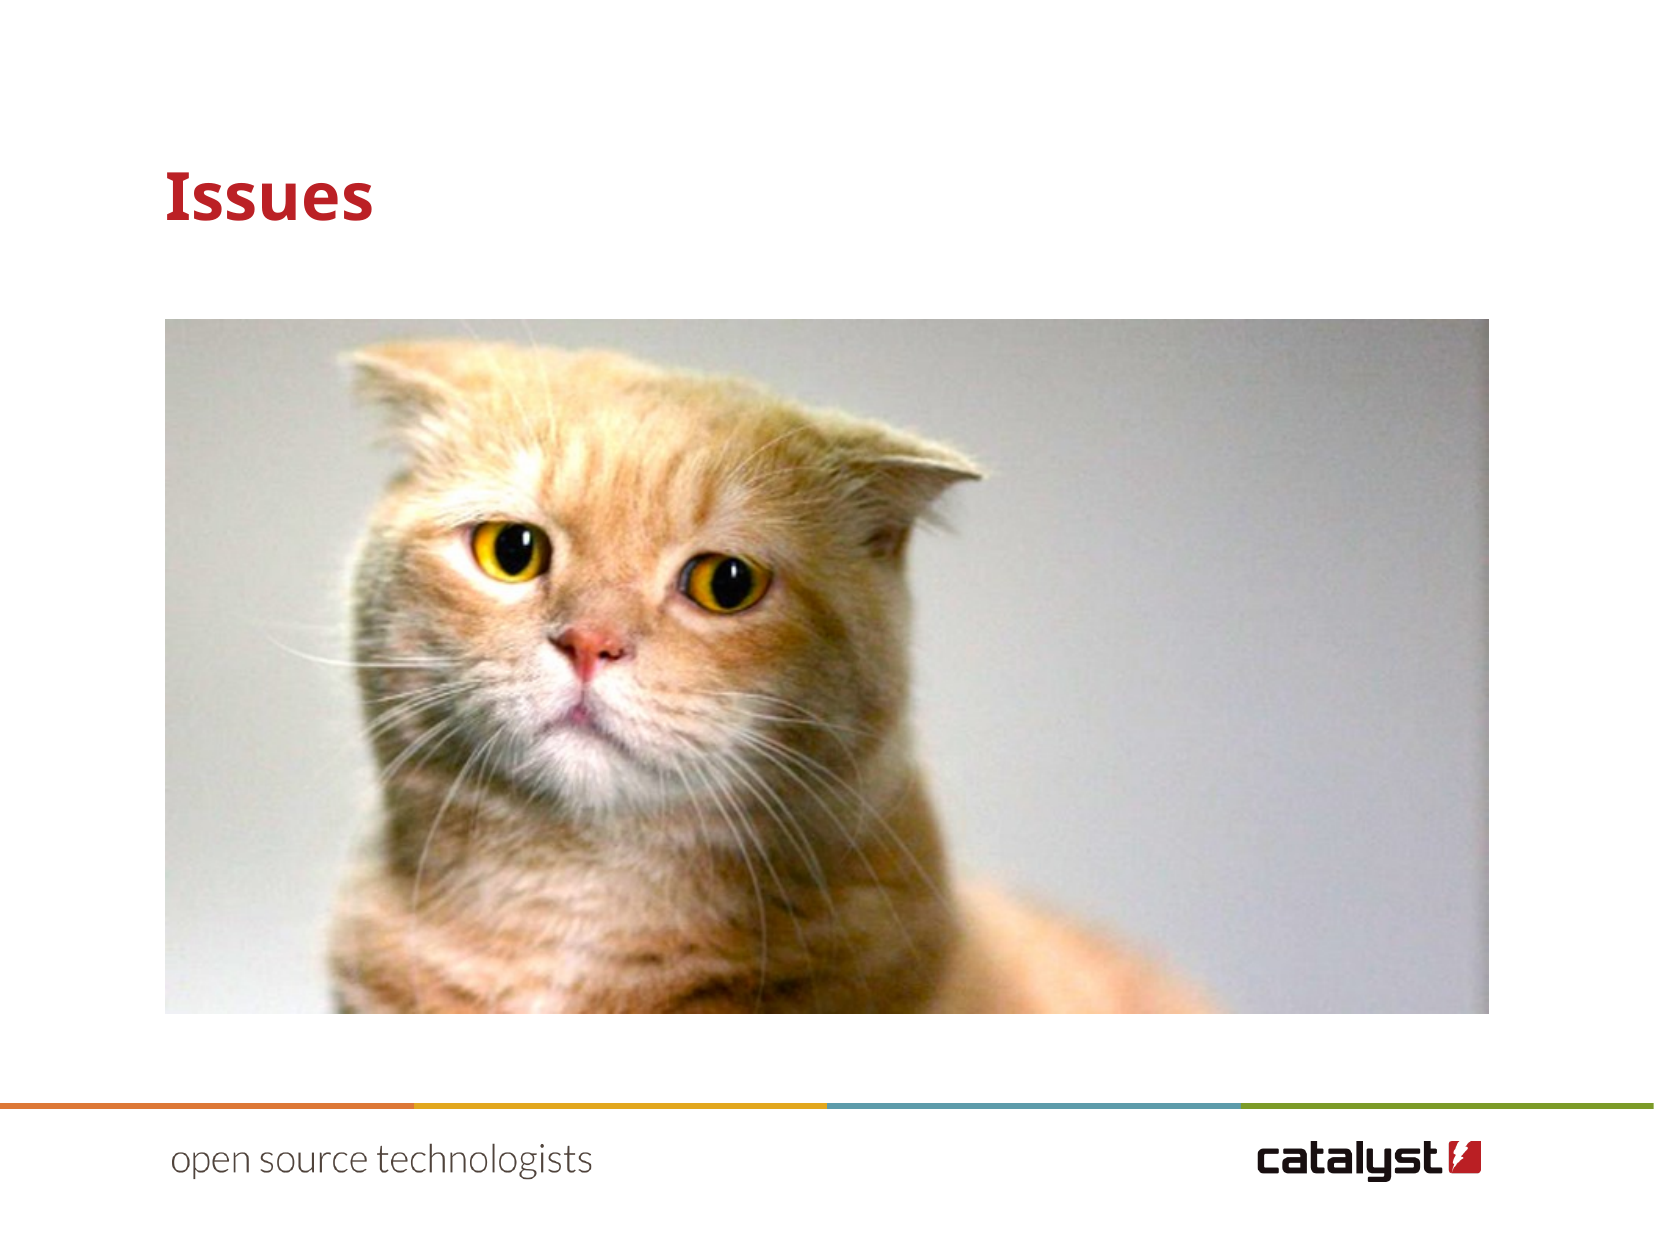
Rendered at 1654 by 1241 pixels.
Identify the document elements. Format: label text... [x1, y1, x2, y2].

title Issues [165, 90, 1489, 298]
picture [0, 1103, 1654, 1182]
picture [165, 319, 1489, 1014]
